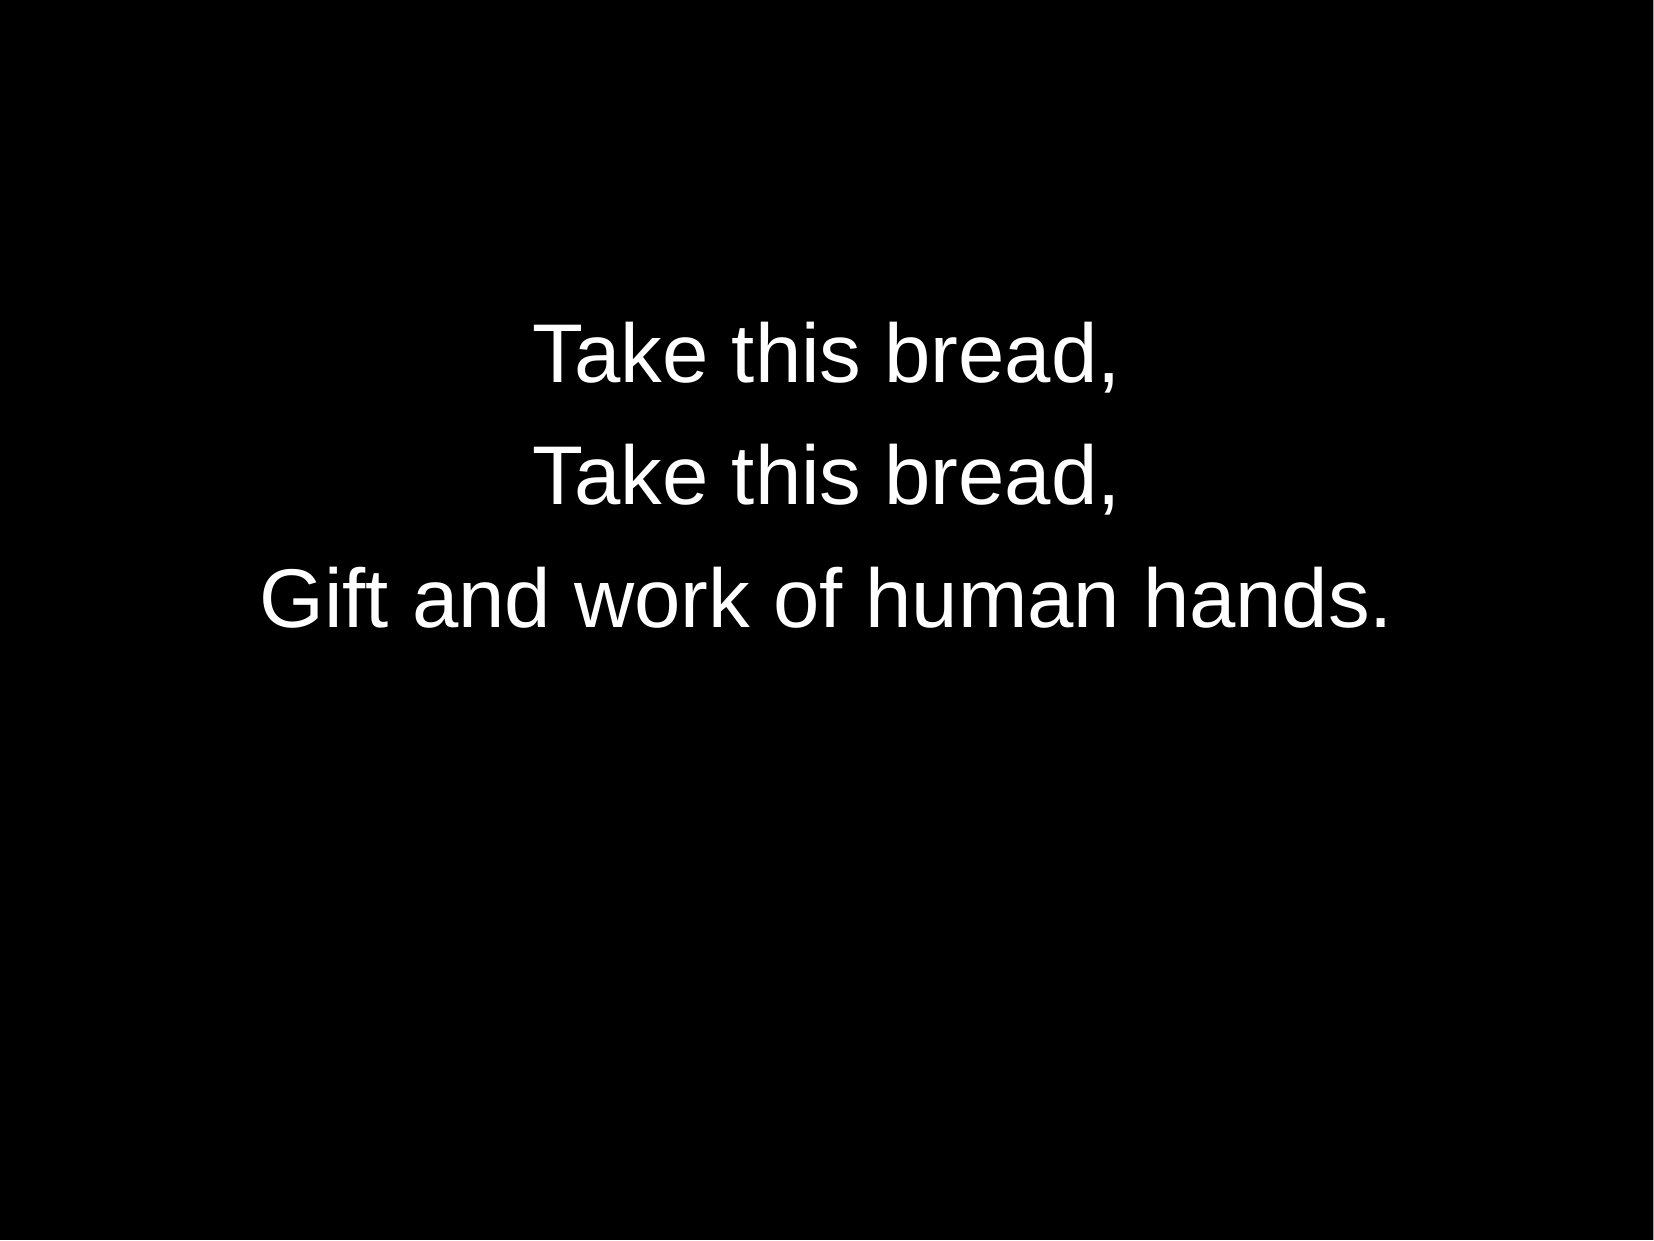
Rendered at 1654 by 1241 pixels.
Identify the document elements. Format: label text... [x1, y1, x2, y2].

list Take this bread, Take this bread, Gift and work of human hands. [0, 307, 1654, 1027]
